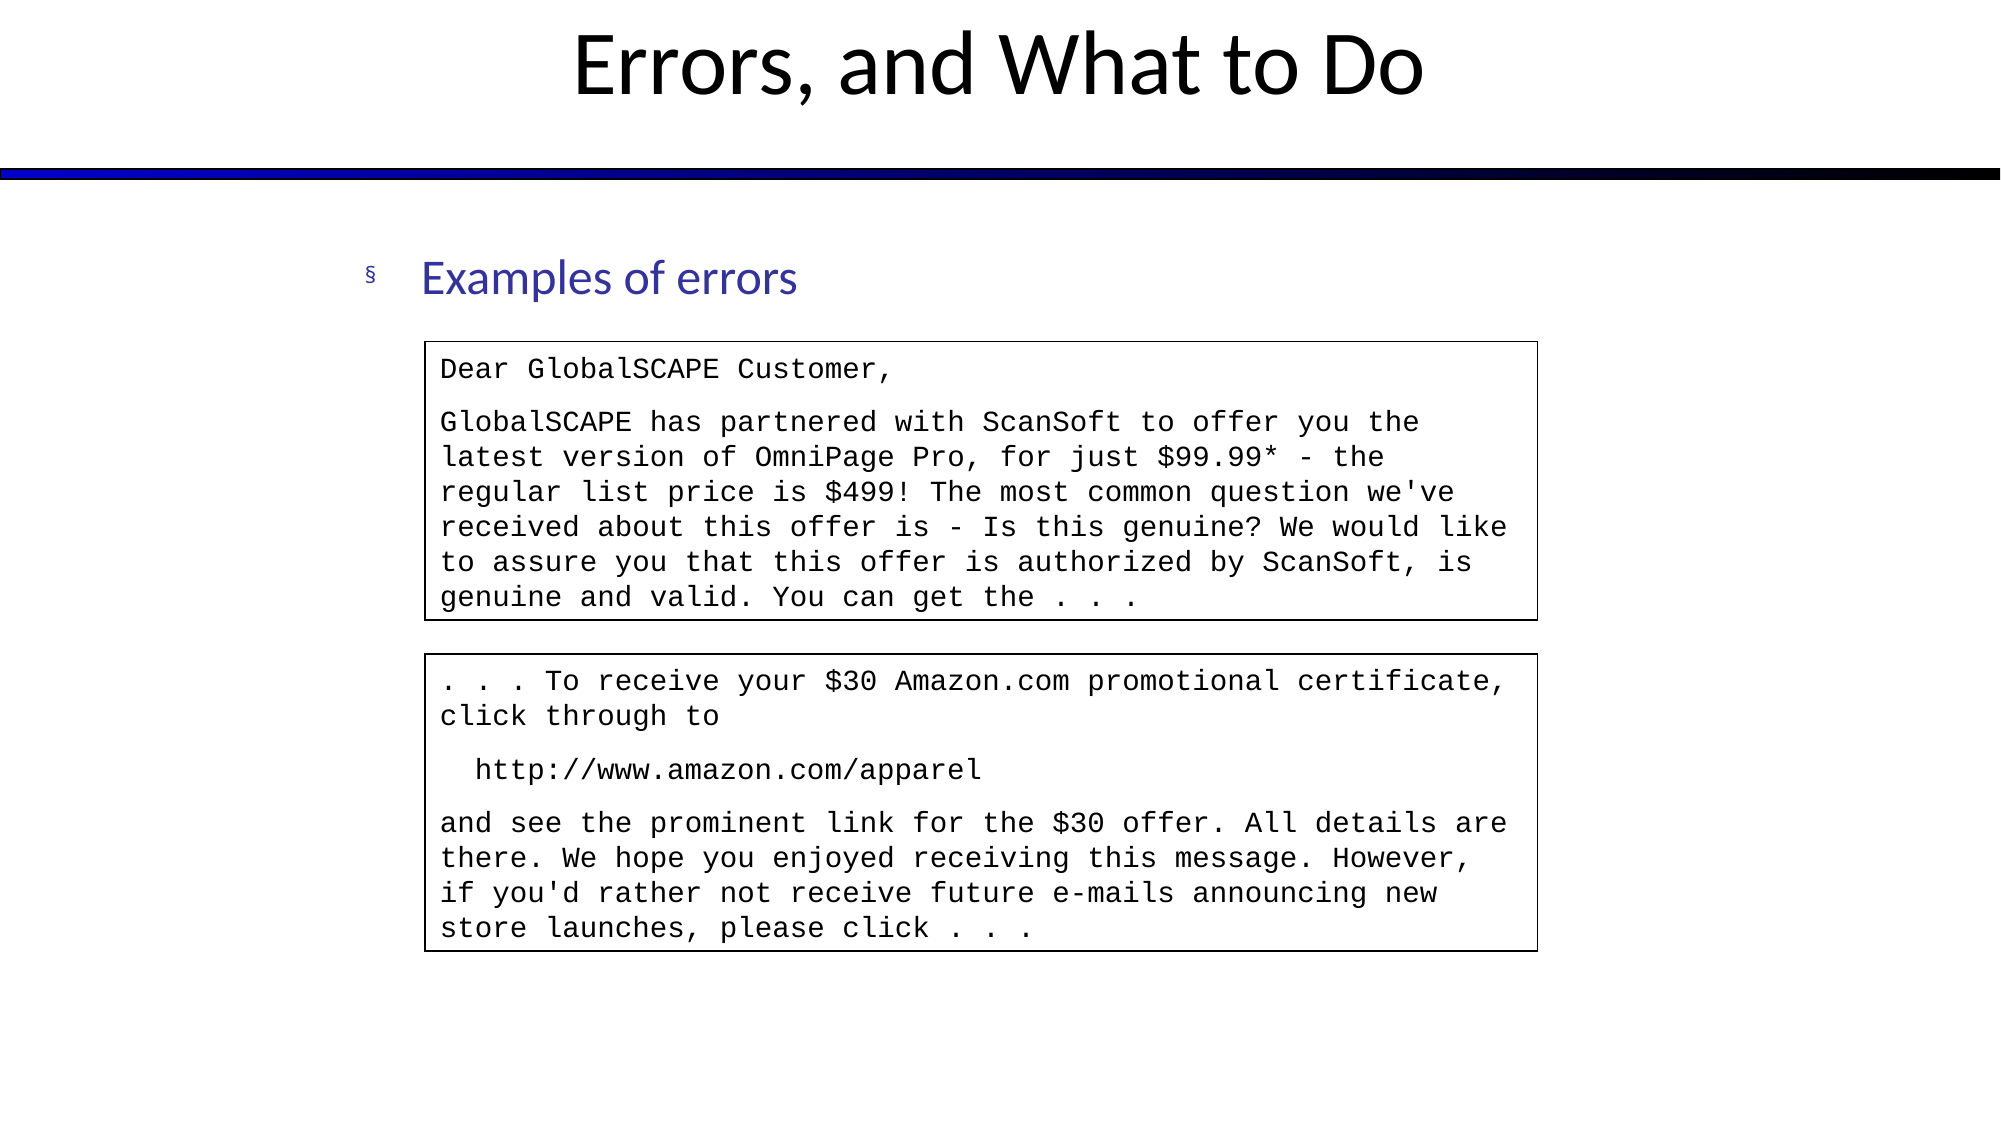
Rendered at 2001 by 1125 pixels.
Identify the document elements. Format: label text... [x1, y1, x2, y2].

text_box . . . To receive your $30 Amazon.com promotional certificate, click through to http://www.amazon.com/apparel and see the prominent link for the $30 offer. All details are there. We hope you enjoyed receiving this message. However, if you'd rather not receive future e-mails announcing new store launches, please click . . . [424, 654, 1538, 952]
list Examples of errors [350, 237, 1700, 1025]
text_box Dear GlobalSCAPE Customer, GlobalSCAPE has partnered with ScanSoft to offer you the latest version of OmniPage Pro, for just $99.99* - the regular list price is $499! The most common question we've received about this offer is - Is this genuine? We would like to assure you that this offer is authorized by ScanSoft, is genuine and valid. You can get the . . . [424, 341, 1538, 620]
title Errors, and What to Do [0, 0, 2000, 184]
